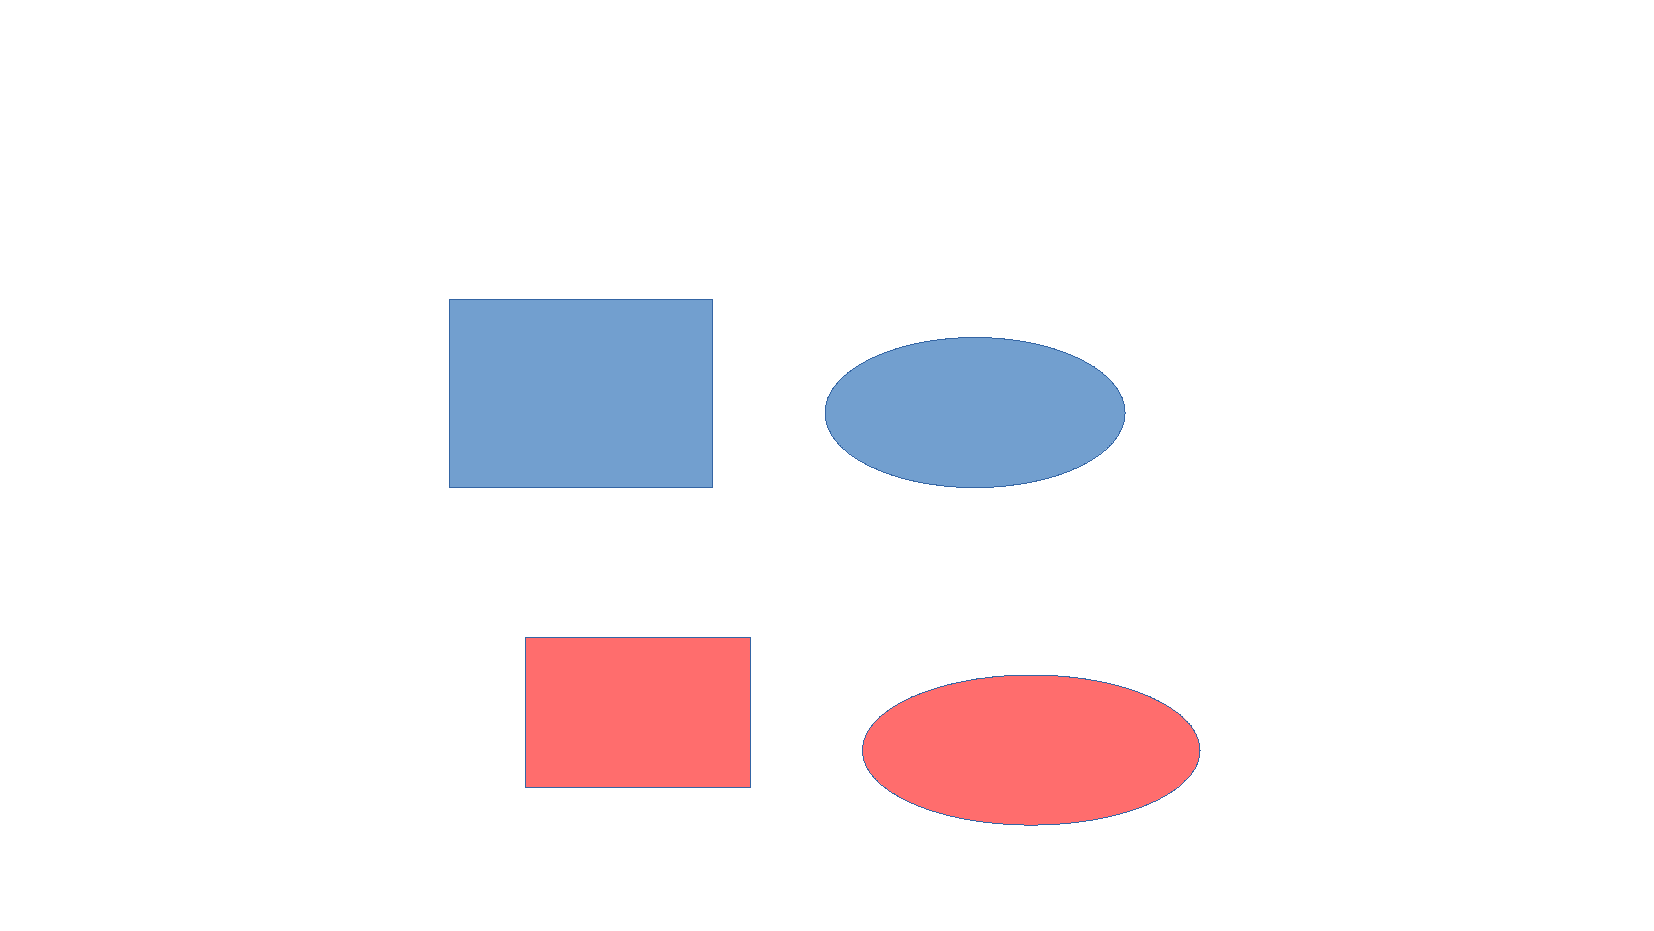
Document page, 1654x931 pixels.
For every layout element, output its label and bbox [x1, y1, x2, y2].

text_box [862, 675, 1201, 826]
text_box [449, 299, 713, 488]
text_box [825, 337, 1126, 488]
text_box [525, 637, 751, 788]
